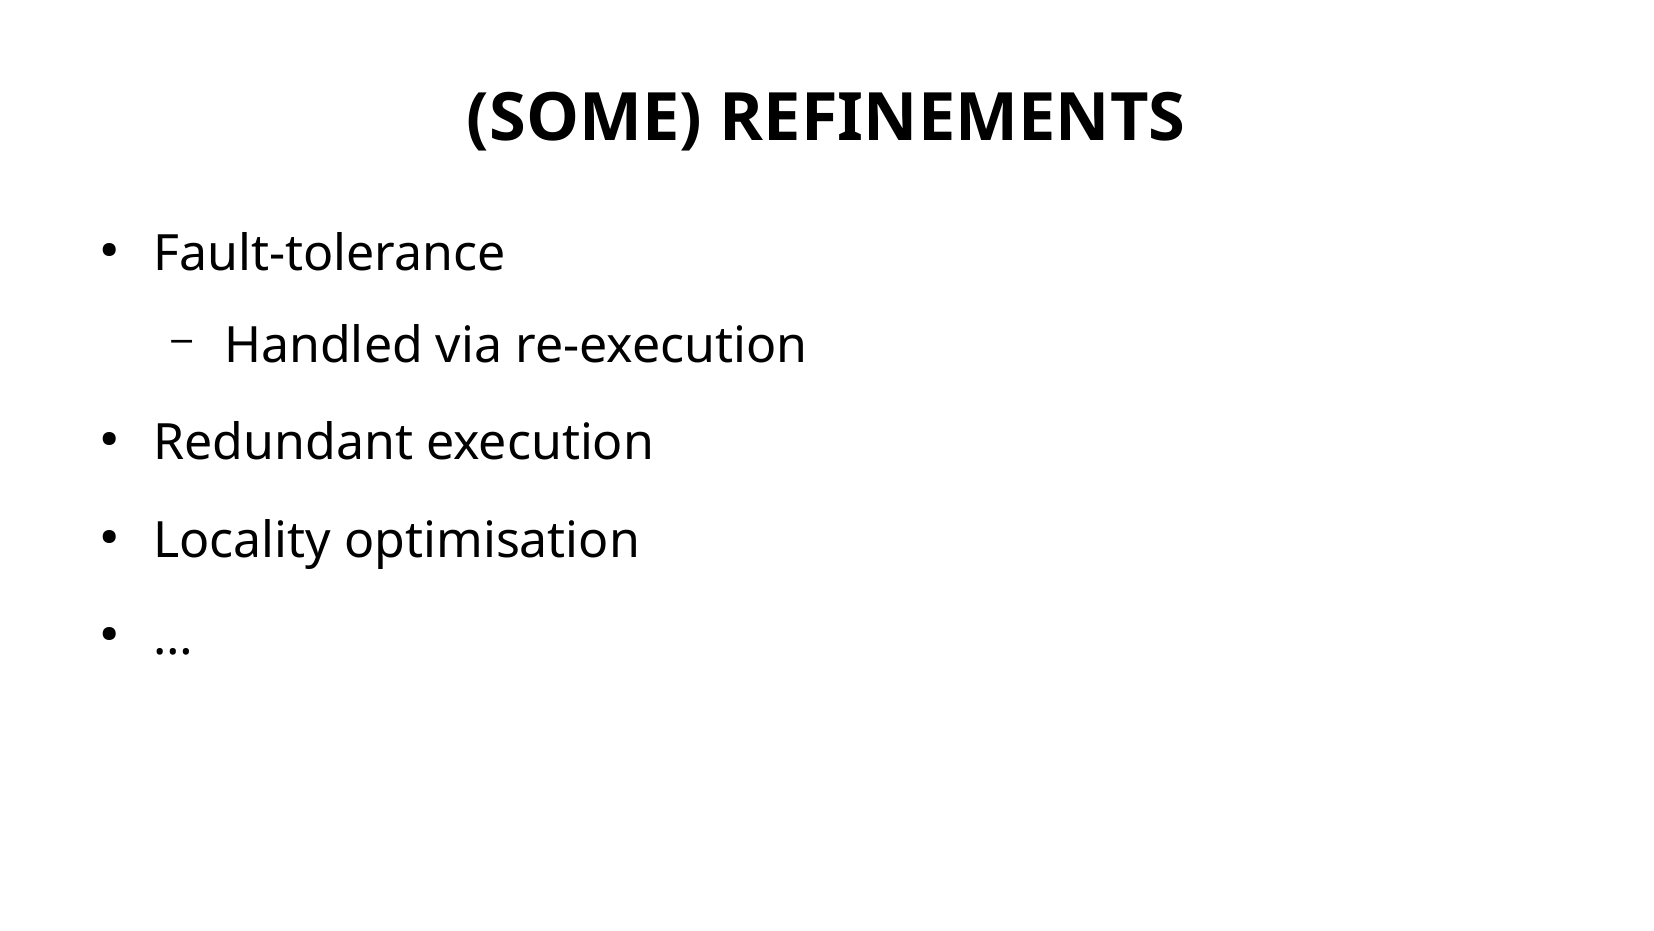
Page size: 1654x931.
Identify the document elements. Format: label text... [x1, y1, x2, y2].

title (SOME) REFINEMENTS [82, 36, 1571, 193]
list Fault-tolerance Handled via re-execution Redundant execution Locality optimisation … [82, 217, 1571, 757]
